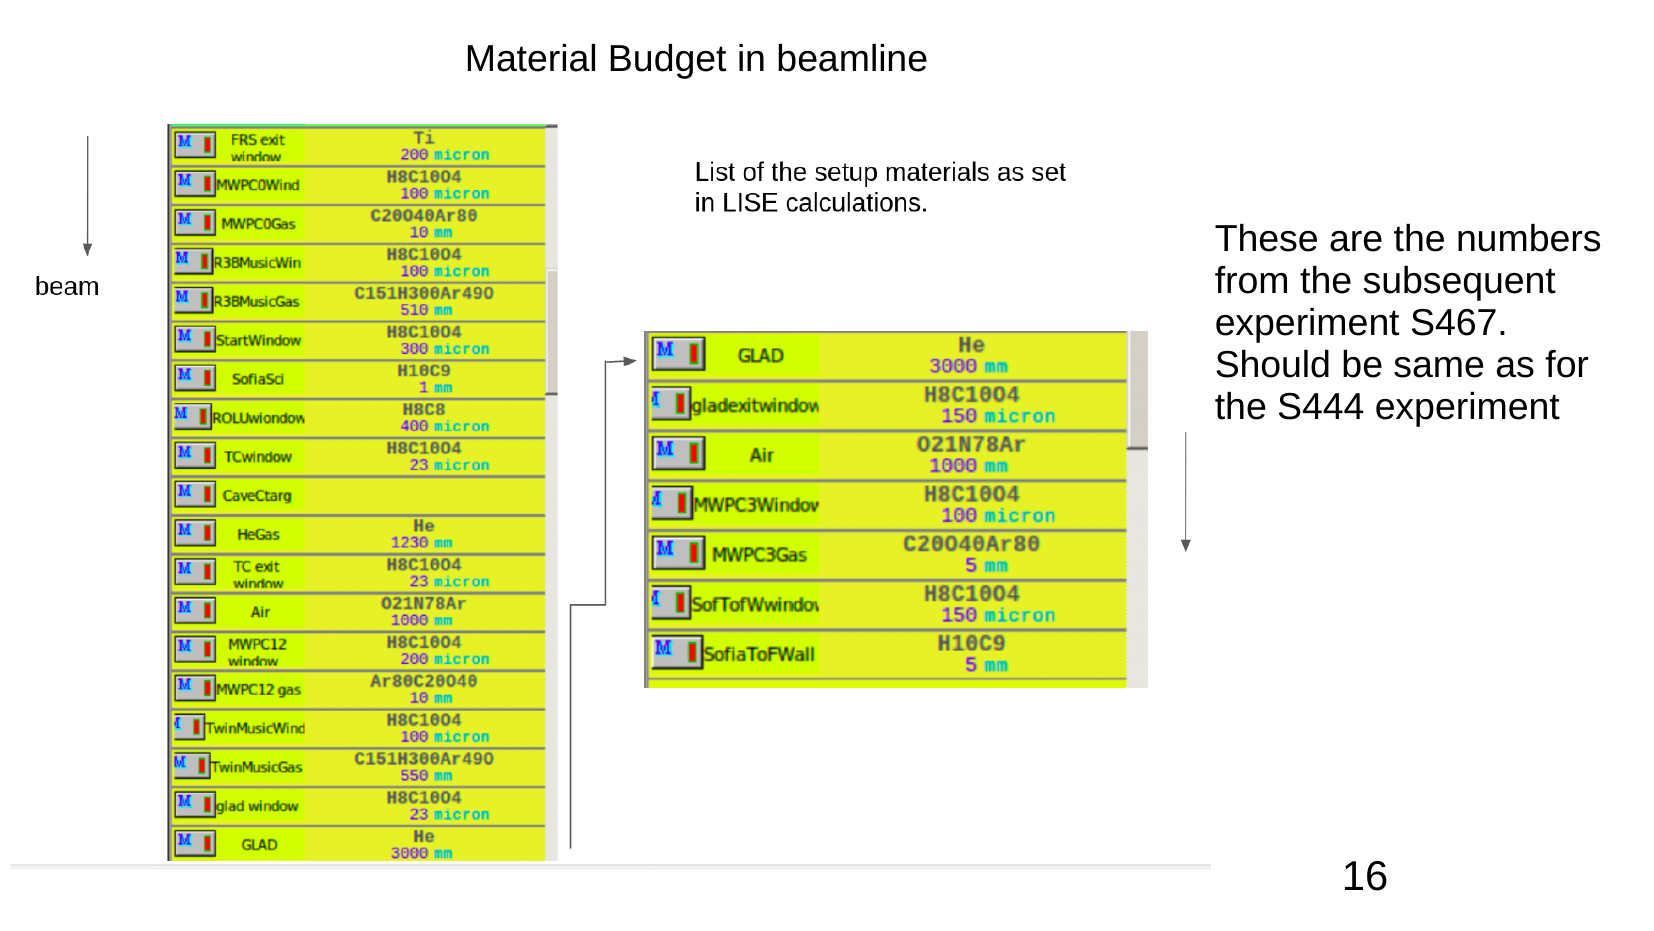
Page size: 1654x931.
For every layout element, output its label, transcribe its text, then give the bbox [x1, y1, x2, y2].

picture [10, 118, 1211, 871]
text_box Material Budget in beamline [450, 30, 976, 87]
text_box These are the numbers from the subsequent experiment S467. Should be same as for the S444 experiment [1200, 210, 1621, 477]
